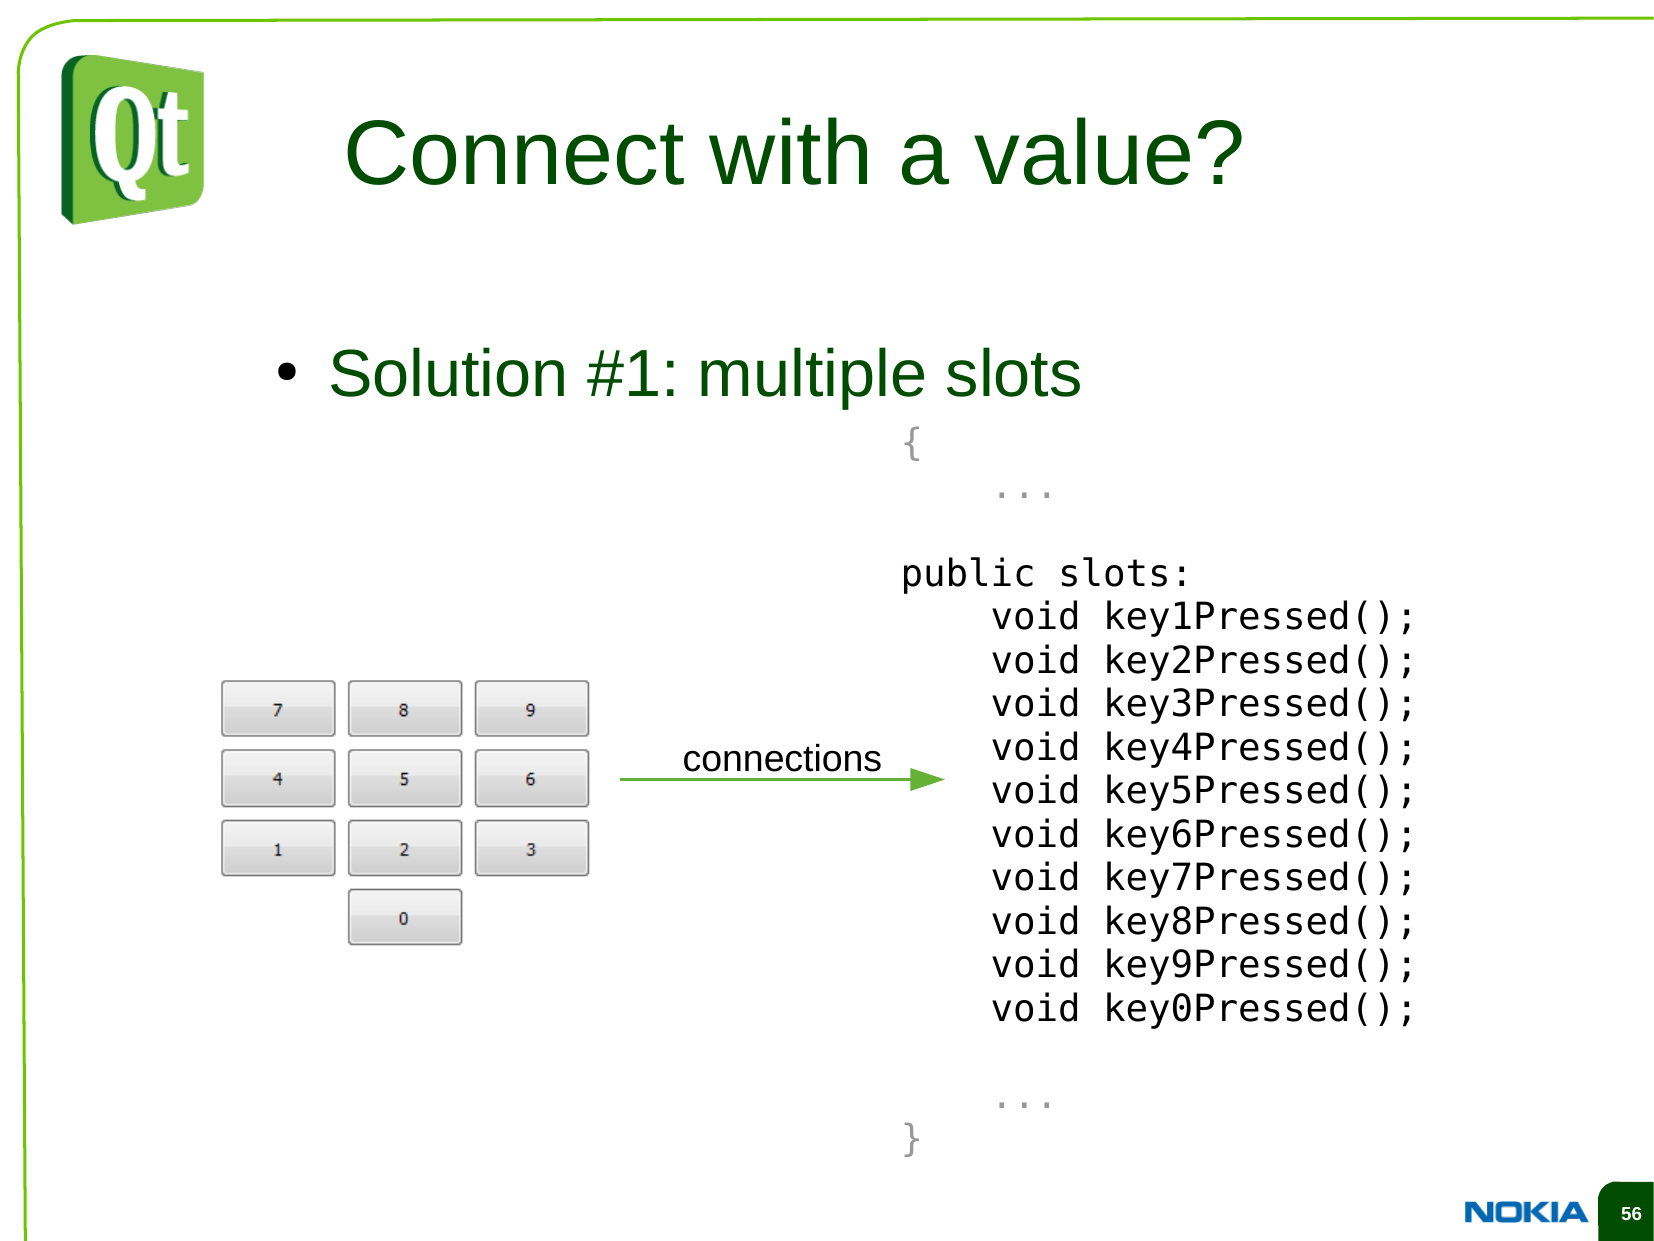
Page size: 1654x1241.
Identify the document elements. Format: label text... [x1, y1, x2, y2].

picture [1465, 1201, 1589, 1223]
text_box { ... public slots: void key1Pressed(); void key2Pressed(); void key3Pressed(); void key4Pressed(); void key5Pressed(); void key6Pressed(); void key7Pressed(); void key8Pressed(); void key9Pressed(); void key0Pressed(); ... } [885, 413, 1433, 1169]
picture [220, 679, 591, 947]
list Solution #1: multiple slots [257, 336, 1577, 1156]
title Connect with a value? [257, 49, 1333, 257]
picture [61, 55, 204, 225]
